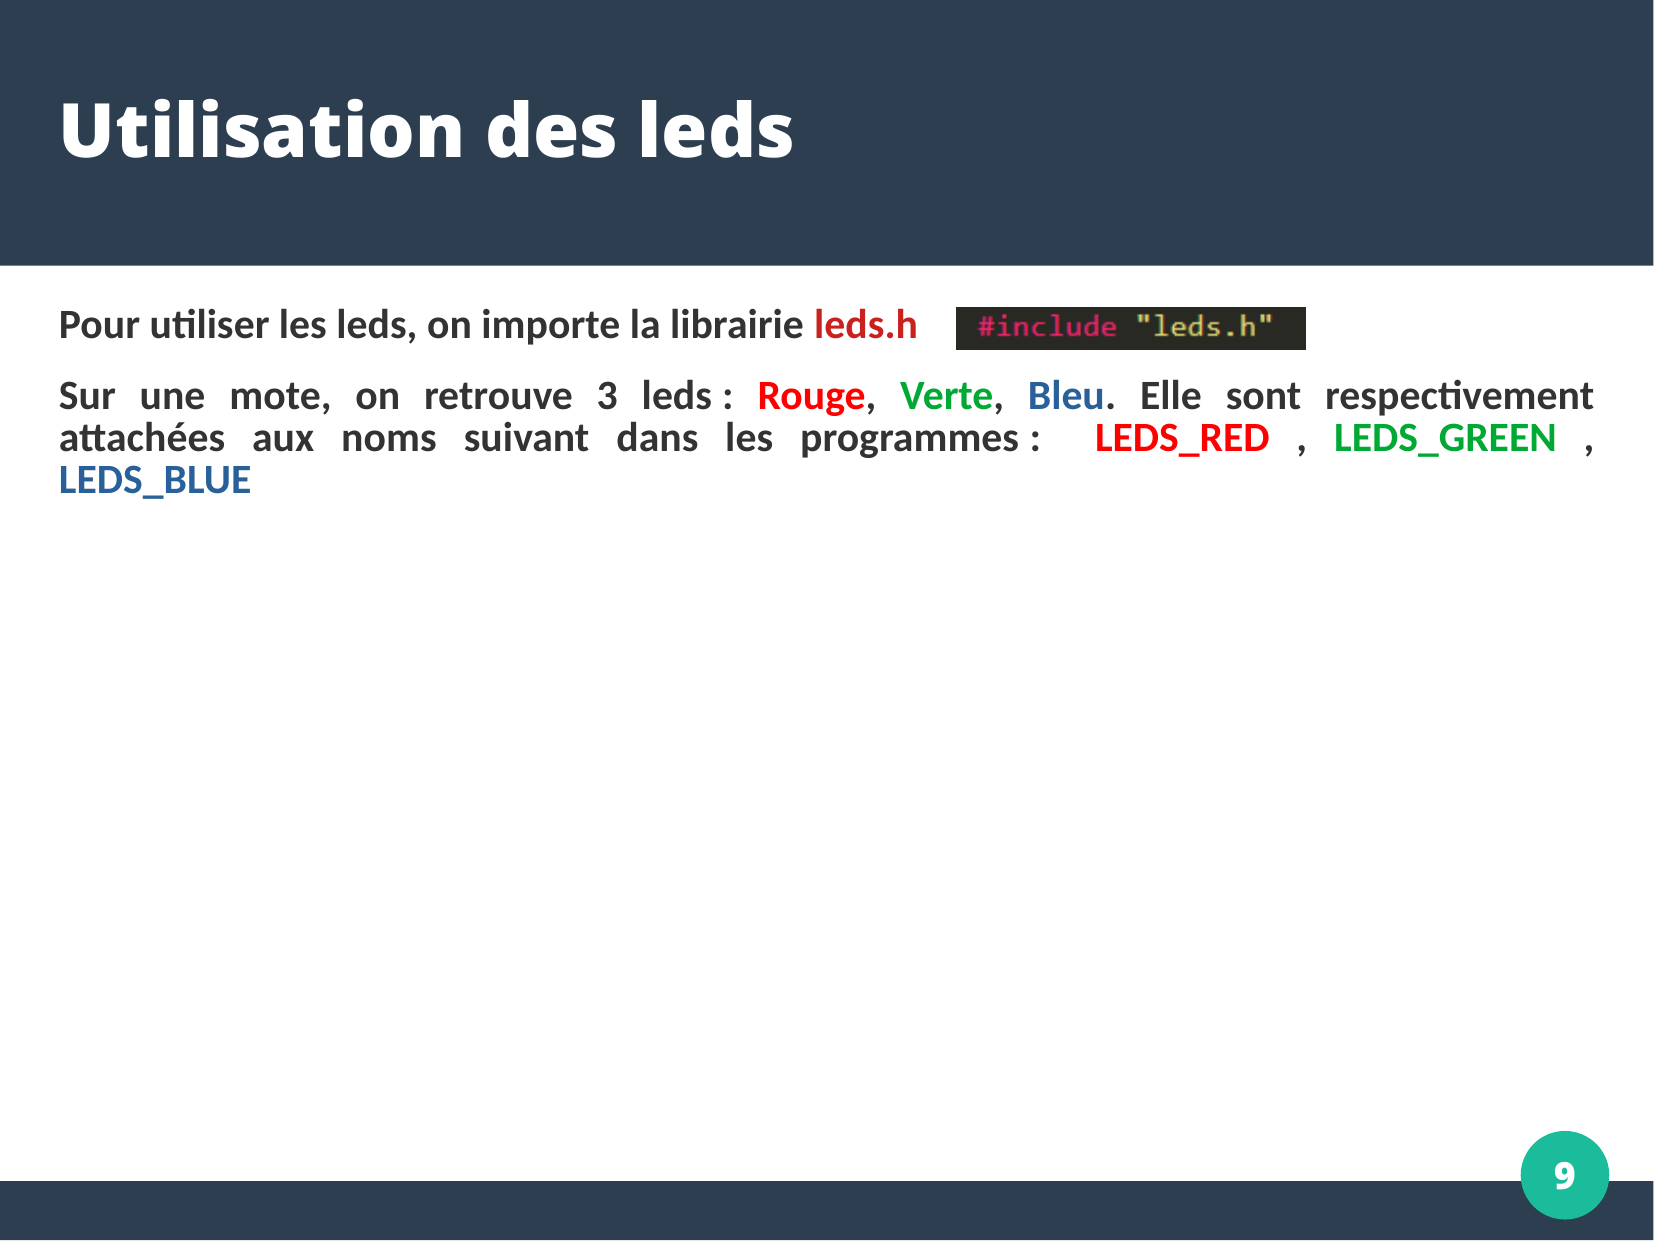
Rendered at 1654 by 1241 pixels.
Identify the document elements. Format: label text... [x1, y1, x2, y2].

title Utilisation des leds [59, 49, 1595, 207]
picture [956, 307, 1306, 350]
list Pour utiliser les leds, on importe la librairie leds.h Sur une mote, on retrouve 3 leds : Rouge, Verte, Bleu. Elle sont respectivement attachées aux noms suivant dans les programmes : LEDS_RED , LEDS_GREEN , LEDS_BLUE [59, 307, 1595, 1134]
